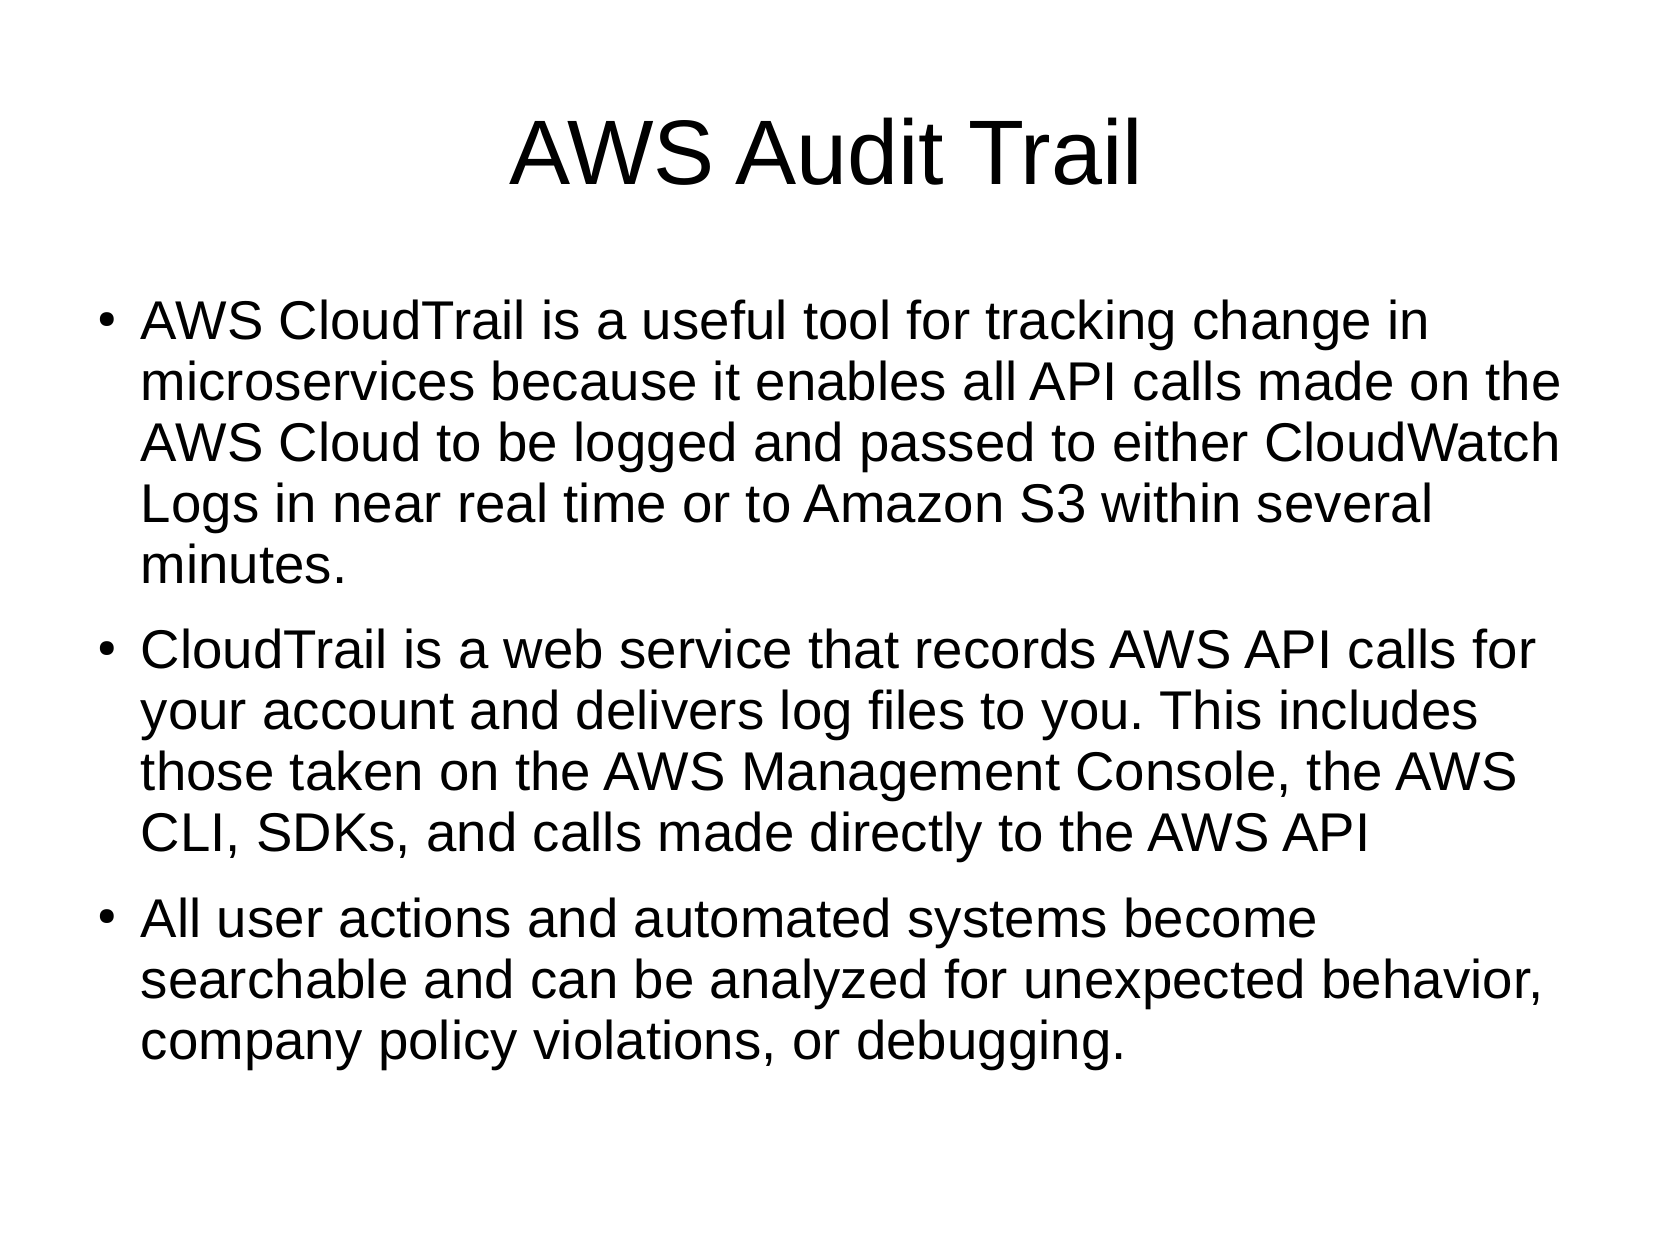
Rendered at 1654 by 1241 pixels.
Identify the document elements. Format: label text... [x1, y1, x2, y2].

title AWS Audit Trail [82, 49, 1571, 257]
list AWS CloudTrail is a useful tool for tracking change in microservices because it enables all API calls made on the AWS Cloud to be logged and passed to either CloudWatch Logs in near real time or to Amazon S3 within several minutes. CloudTrail is a web service that records AWS API calls for your account and delivers log files to you. This includes those taken on the AWS Management Console, the AWS CLI, SDKs, and calls made directly to the AWS API All user actions and automated systems become searchable and can be analyzed for unexpected behavior, company policy violations, or debugging. [82, 290, 1571, 1126]
